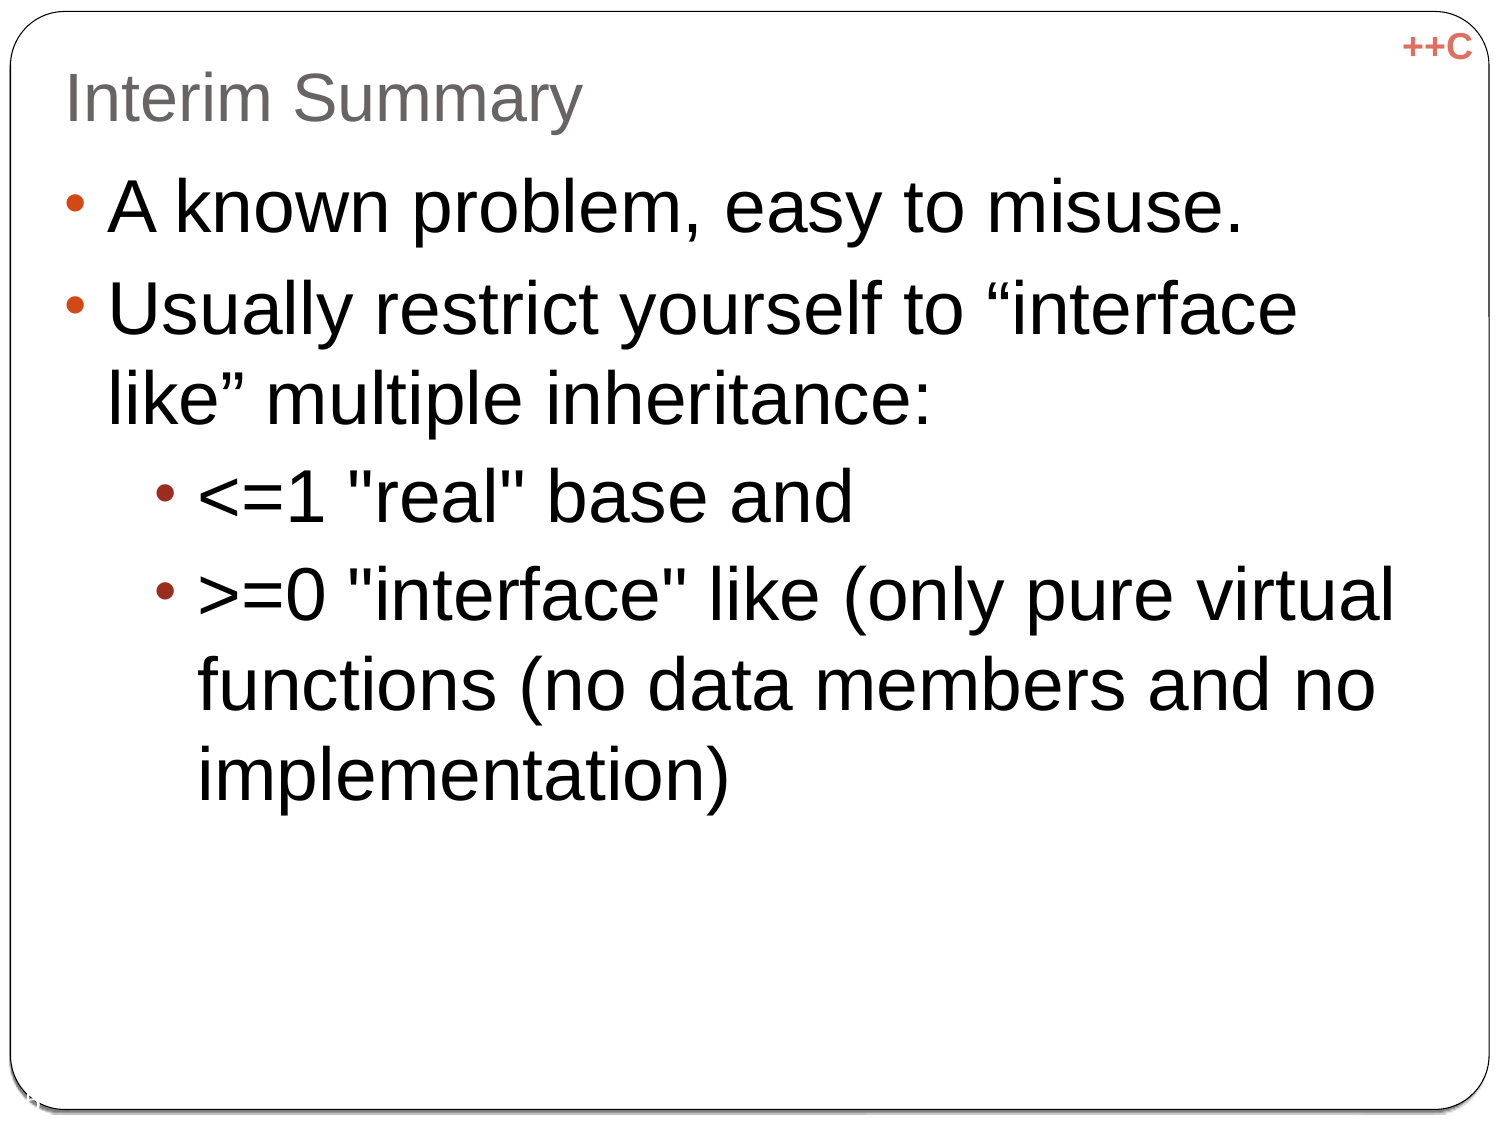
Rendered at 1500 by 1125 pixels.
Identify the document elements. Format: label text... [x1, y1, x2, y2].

title Interim Summary [50, 45, 1450, 149]
list A known problem, easy to misuse. Usually restrict yourself to “interface like” multiple inheritance: <=1 "real" base and >=0 "interface" like (only pure virtual functions (no data members and no implementation) [50, 149, 1450, 1088]
slide_number <number> [0, 1074, 50, 1125]
